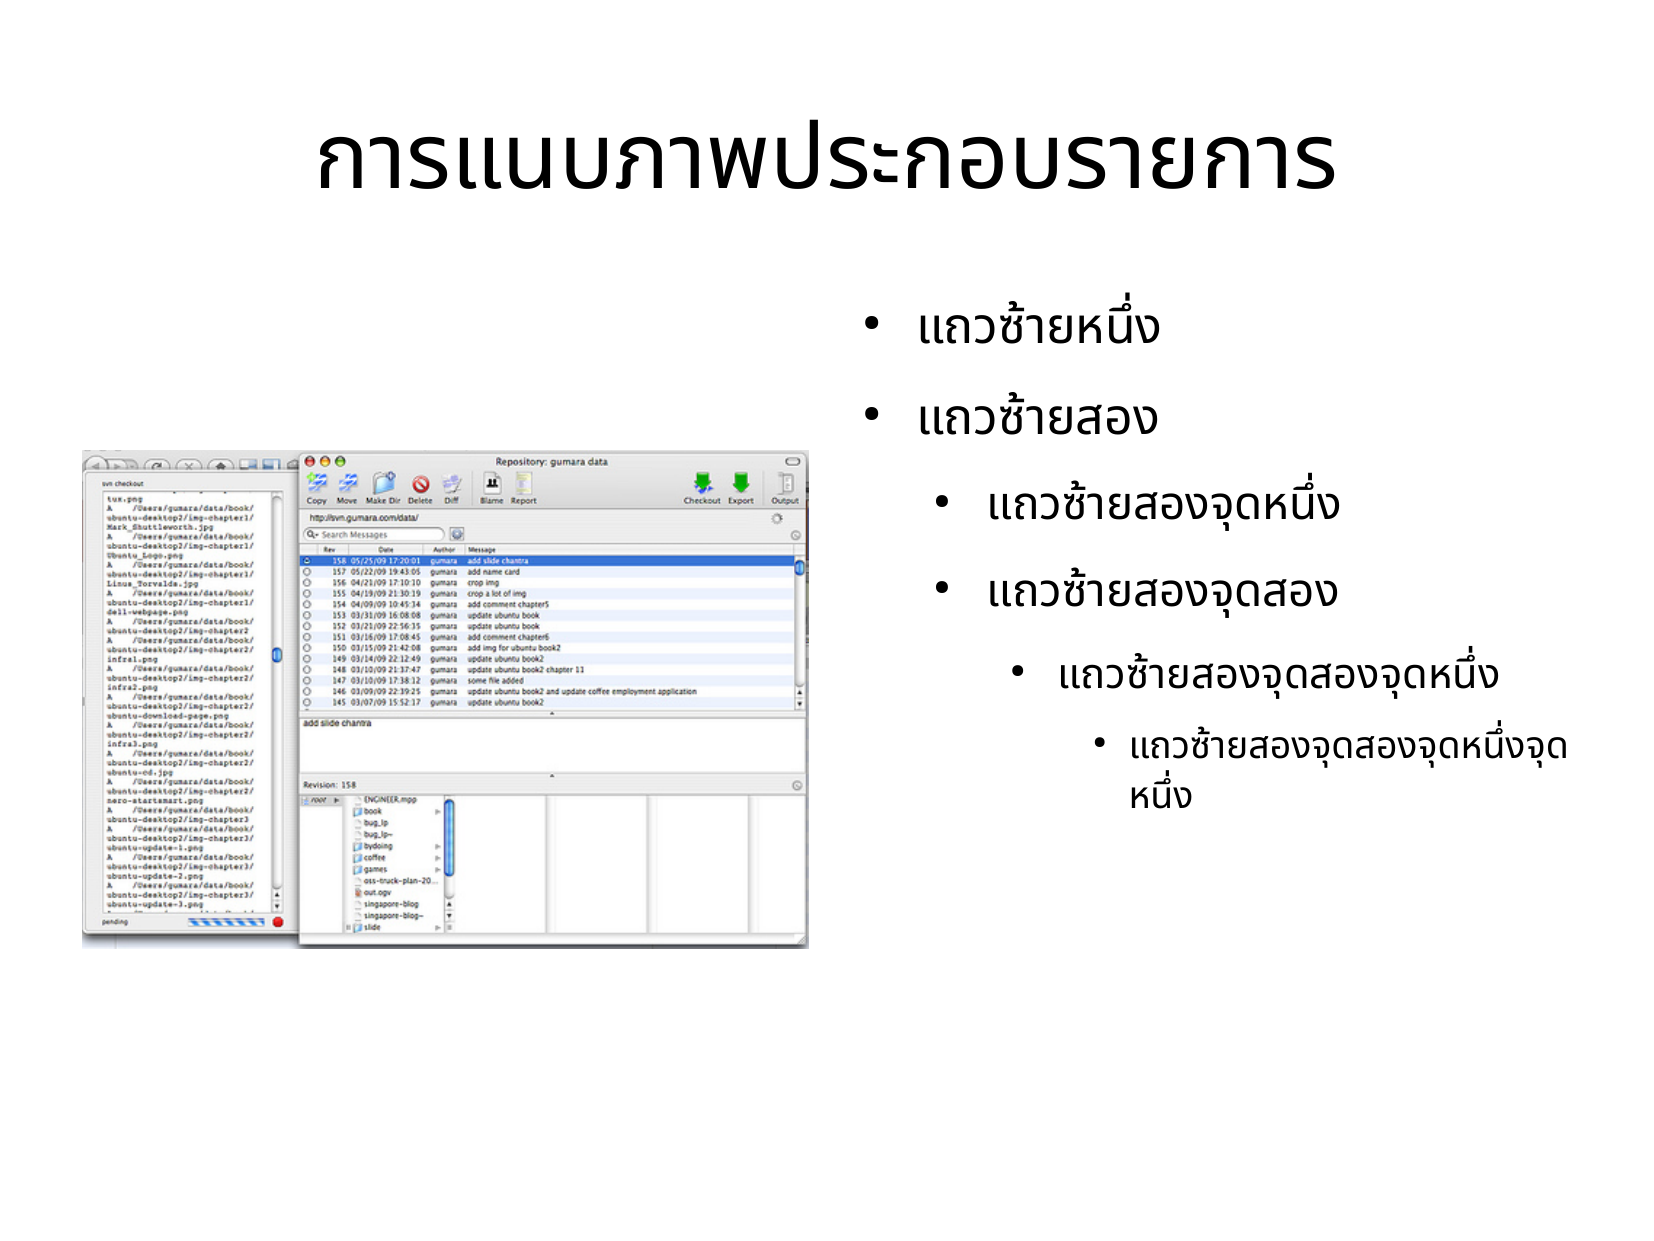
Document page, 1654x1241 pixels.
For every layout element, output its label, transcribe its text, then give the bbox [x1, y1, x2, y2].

title การแนบภาพประกอบรายการ [82, 49, 1571, 257]
picture [82, 450, 809, 949]
list แถวซ้ายหนึ่ง แถวซ้ายสอง แถวซ้ายสองจุดหนึ่ง แถวซ้ายสองจุดสอง แถวซ้ายสองจุดสองจุดหนึ่ง แถวซ้ายสองจุดสองจุดหนึ่งจุดหนึ่ง [845, 290, 1572, 1109]
